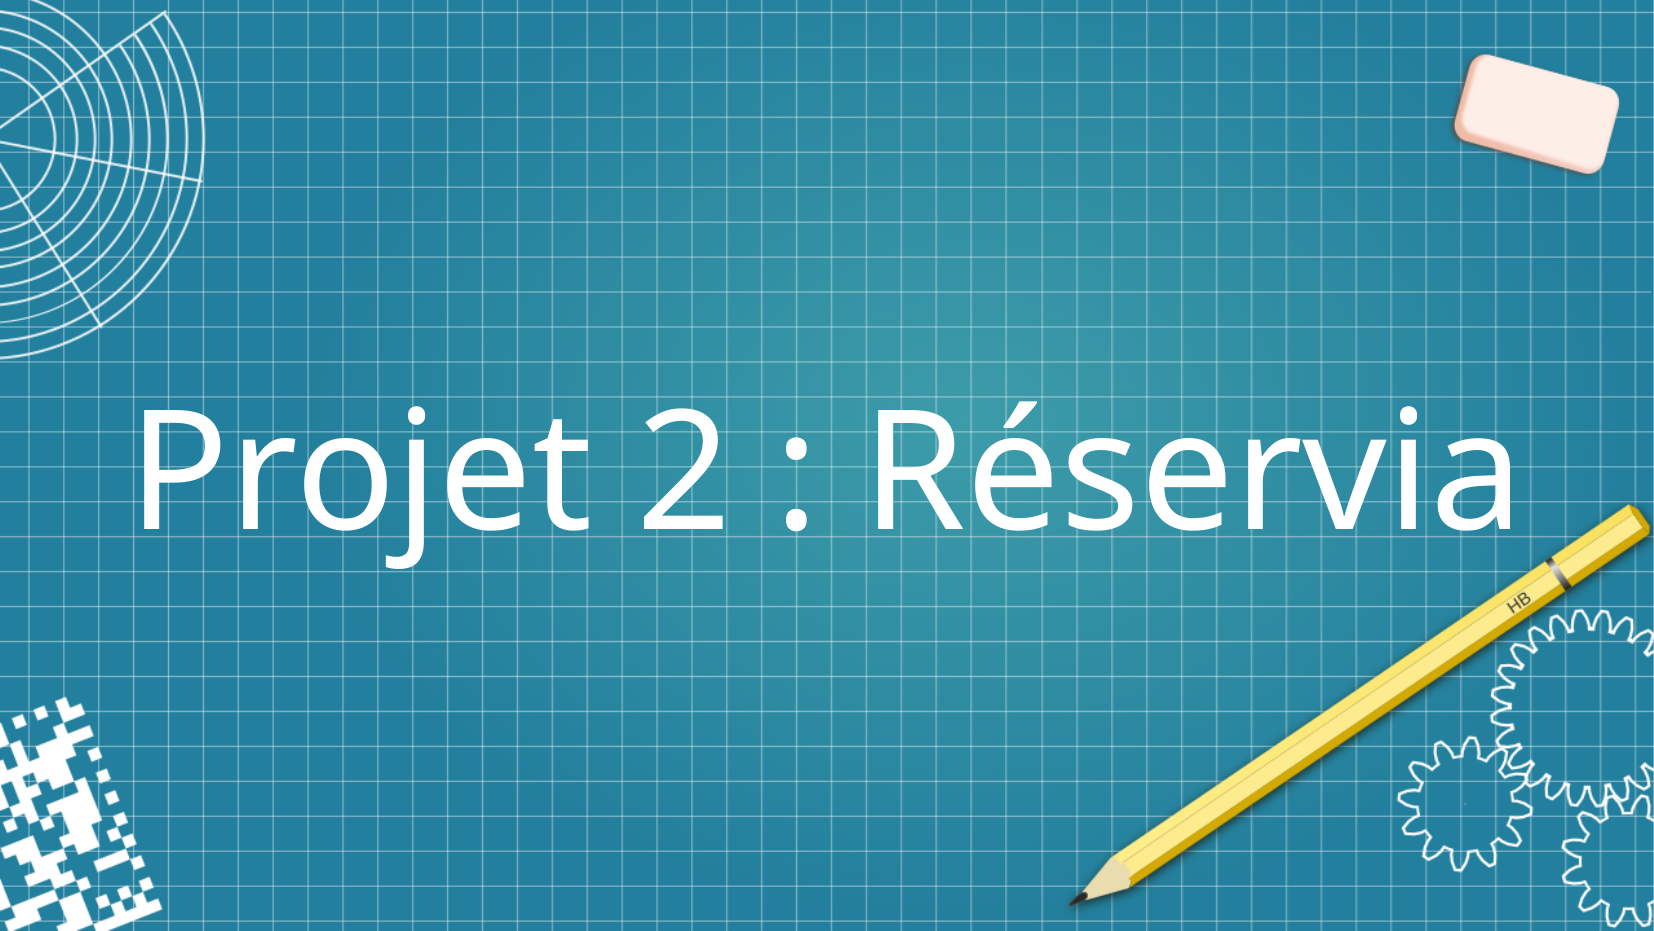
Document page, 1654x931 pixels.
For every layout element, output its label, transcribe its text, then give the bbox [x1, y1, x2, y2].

subtitle Projet 2 : Réservia [82, 88, 1571, 842]
picture [0, 0, 1654, 931]
